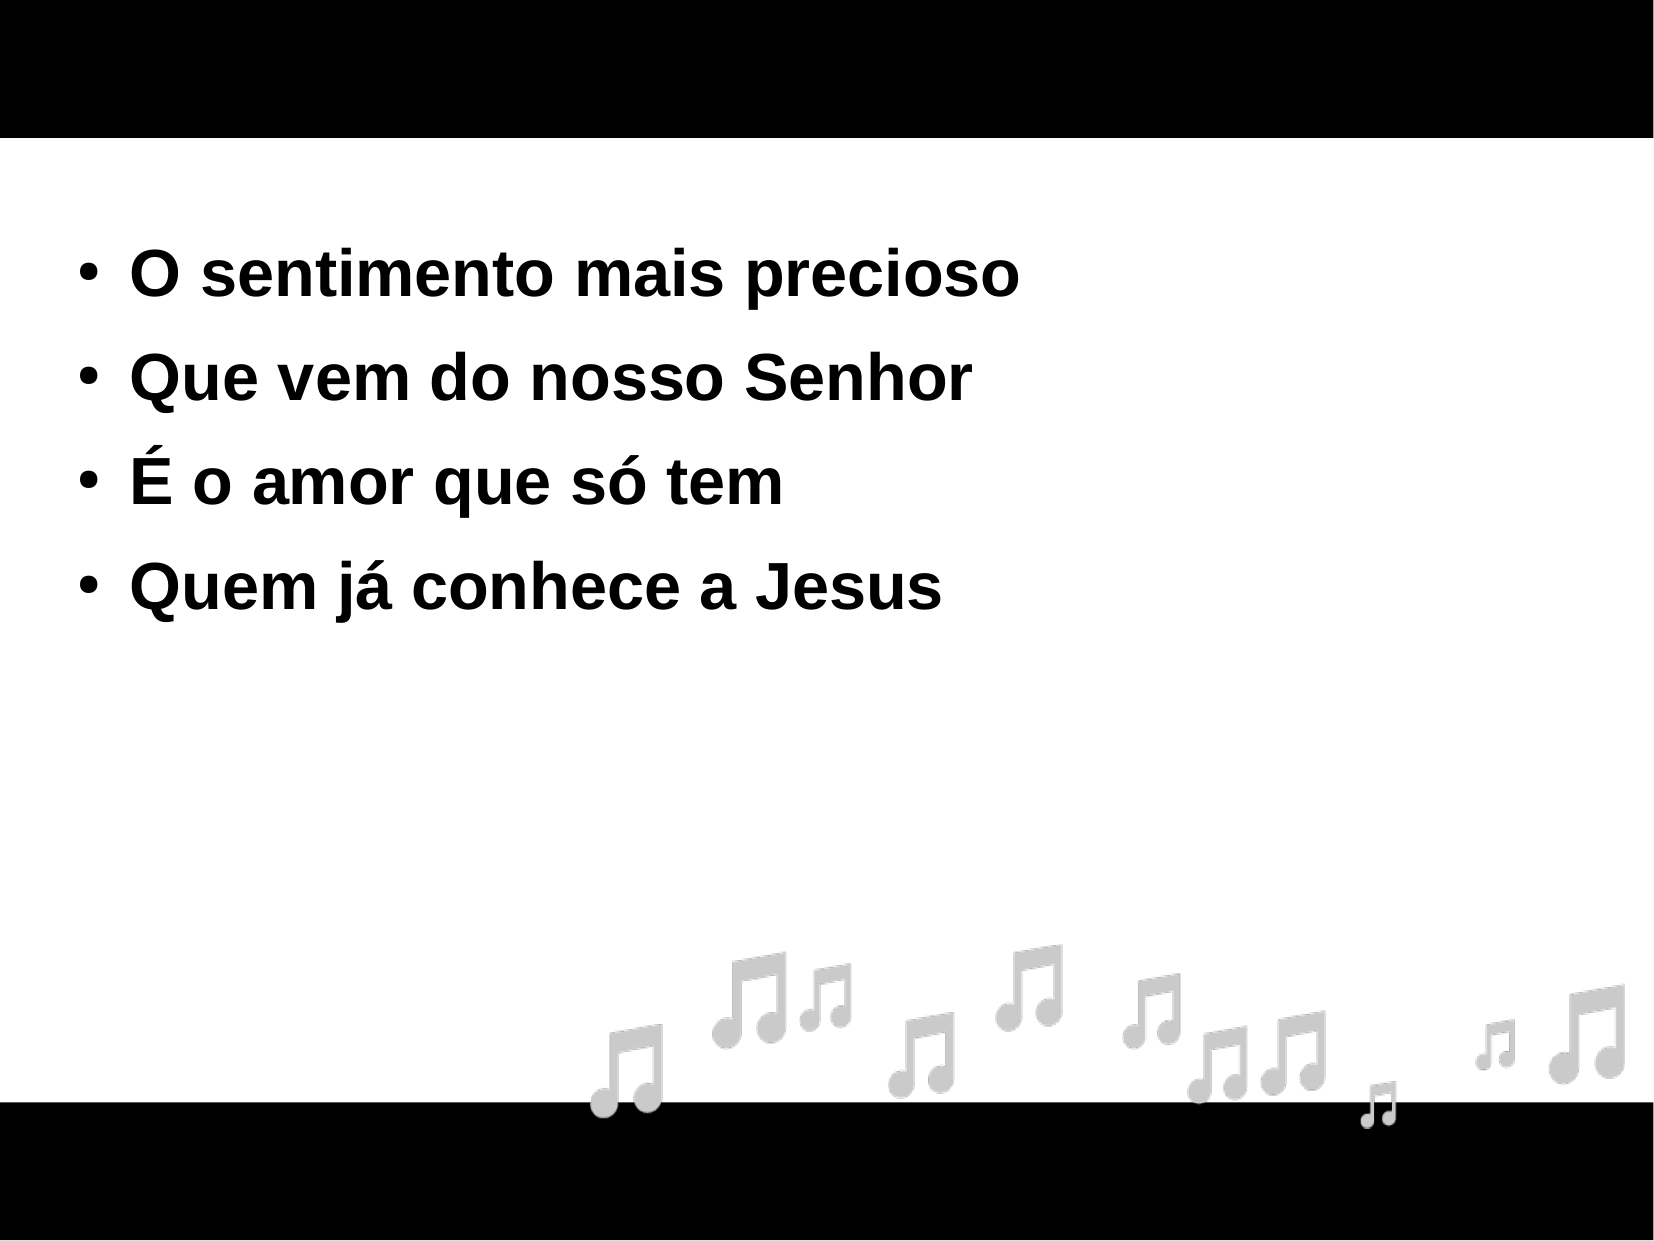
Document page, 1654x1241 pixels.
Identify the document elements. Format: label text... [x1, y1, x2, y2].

list O sentimento mais precioso Que vem do nosso Senhor É o amor que só tem Quem já conhece a Jesus [59, 236, 1595, 1024]
